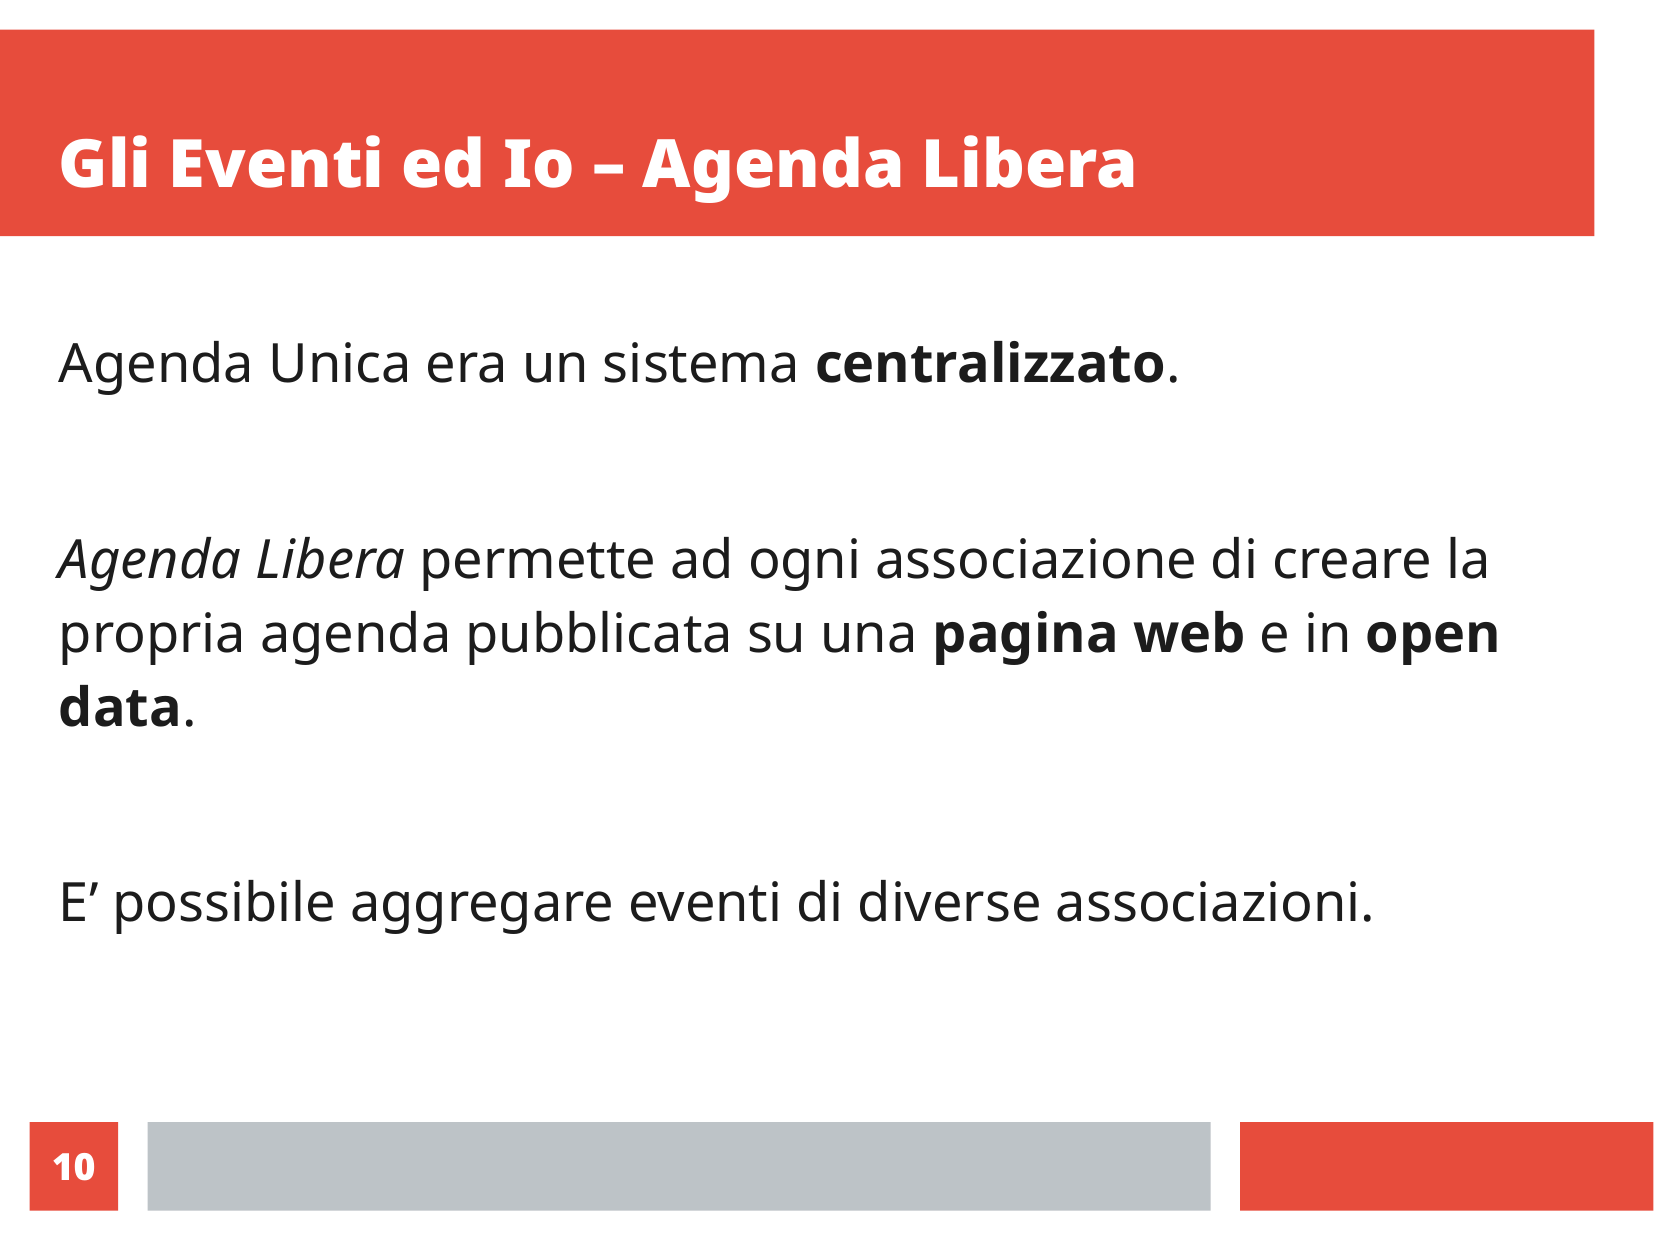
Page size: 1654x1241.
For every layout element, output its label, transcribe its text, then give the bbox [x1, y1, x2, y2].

list Agenda Unica era un sistema centralizzato. Agenda Libera permette ad ogni associazione di creare la propria agenda pubblicata su una pagina web e in open data. E’ possibile aggregare eventi di diverse associazioni. [59, 324, 1565, 1093]
title Gli Eventi ed Io – Agenda Libera [59, 59, 1595, 207]
